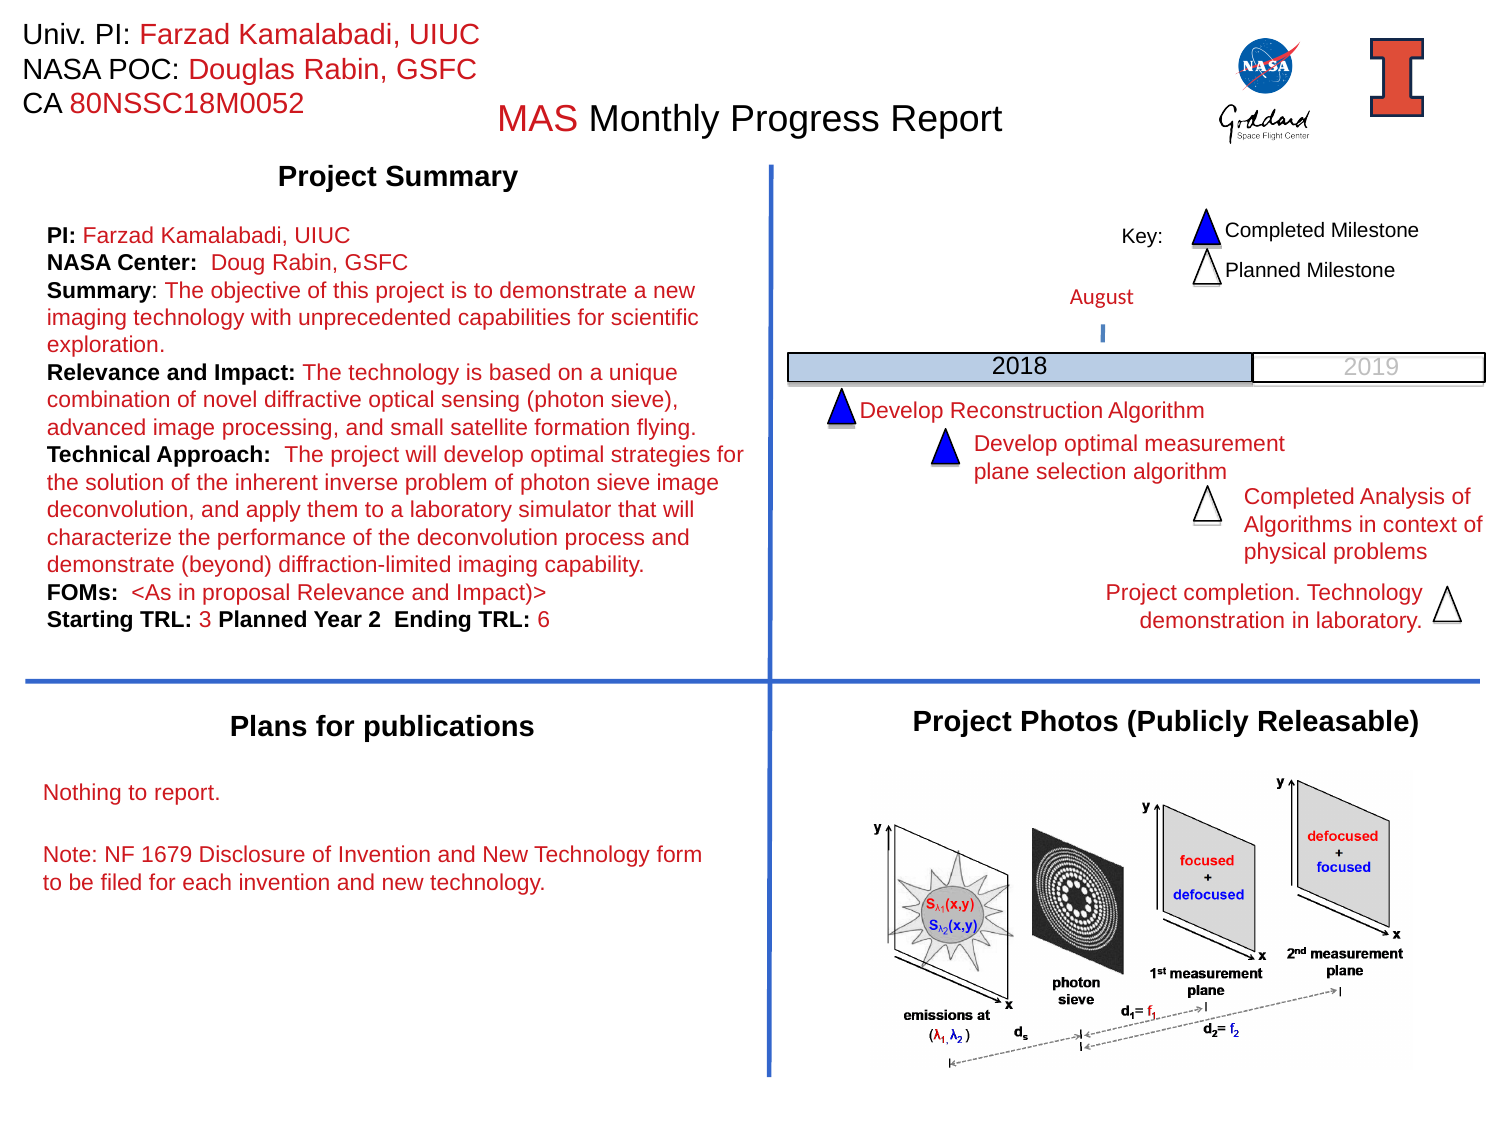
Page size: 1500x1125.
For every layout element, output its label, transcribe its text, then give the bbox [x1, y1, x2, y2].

text_box Develop optimal measurement plane selection algorithm [958, 421, 1305, 461]
text_box [827, 388, 856, 424]
text_box Completed Milestone [1210, 209, 1421, 249]
text_box [788, 353, 979, 382]
picture [870, 770, 1413, 1070]
text_box [1192, 209, 1221, 245]
text_box 2018 [979, 342, 1060, 387]
text_box 2019 [1328, 343, 1410, 388]
picture [1370, 38, 1424, 90]
text_box Project Photos (Publicly Releasable) [897, 694, 1362, 770]
text_box Project Summary PI: Farzad Kamalabadi, UIUC NASA Center: Doug Rabin, GSFC Summary: The objective of this project is to demonstrate a new imaging technology with unprecedented capabilities for scientific exploration. Relevance and Impact: The technology is based on a unique combination of novel diffractive optical sensing (photon sieve), advanced image processing, and small satellite formation flying. Technical Approach: The project will develop optimal strategies for the solution of the inherent inverse problem of photon sieve image deconvolution, and apply them to a laboratory simulator that will characterize the performance of the deconvolution process and demonstrate (beyond) diffraction-limited imaging capability. FOMs: <As in proposal Relevance and Impact)> Starting TRL: 3 Planned Year 2 Ending TRL: 6 [31, 135, 765, 606]
text_box Key: [1106, 215, 1172, 255]
text_box Completed Analysis of Algorithms in context of physical problems [1229, 474, 1448, 512]
text_box [1060, 353, 1252, 382]
text_box Plans for publications Nothing to report. Note: NF 1679 Disclosure of Invention and New Technology form to be filed for each invention and new technology. [27, 700, 738, 950]
text_box Develop Reconstruction Algorithm [844, 388, 995, 428]
text_box MAS Monthly Progress Report [45, 90, 1456, 147]
text_box Univ. PI: Farzad Kamalabadi, UIUC NASA POC: Douglas Rabin, GSFC CA 80NSSC18M0052 [7, 7, 612, 135]
text_box Planned Milestone [1210, 248, 1398, 289]
picture [1219, 38, 1310, 90]
text_box [931, 428, 960, 464]
text_box August [1018, 274, 1186, 319]
text_box Project completion. Technology demonstration in laboratory. [1066, 570, 1438, 608]
